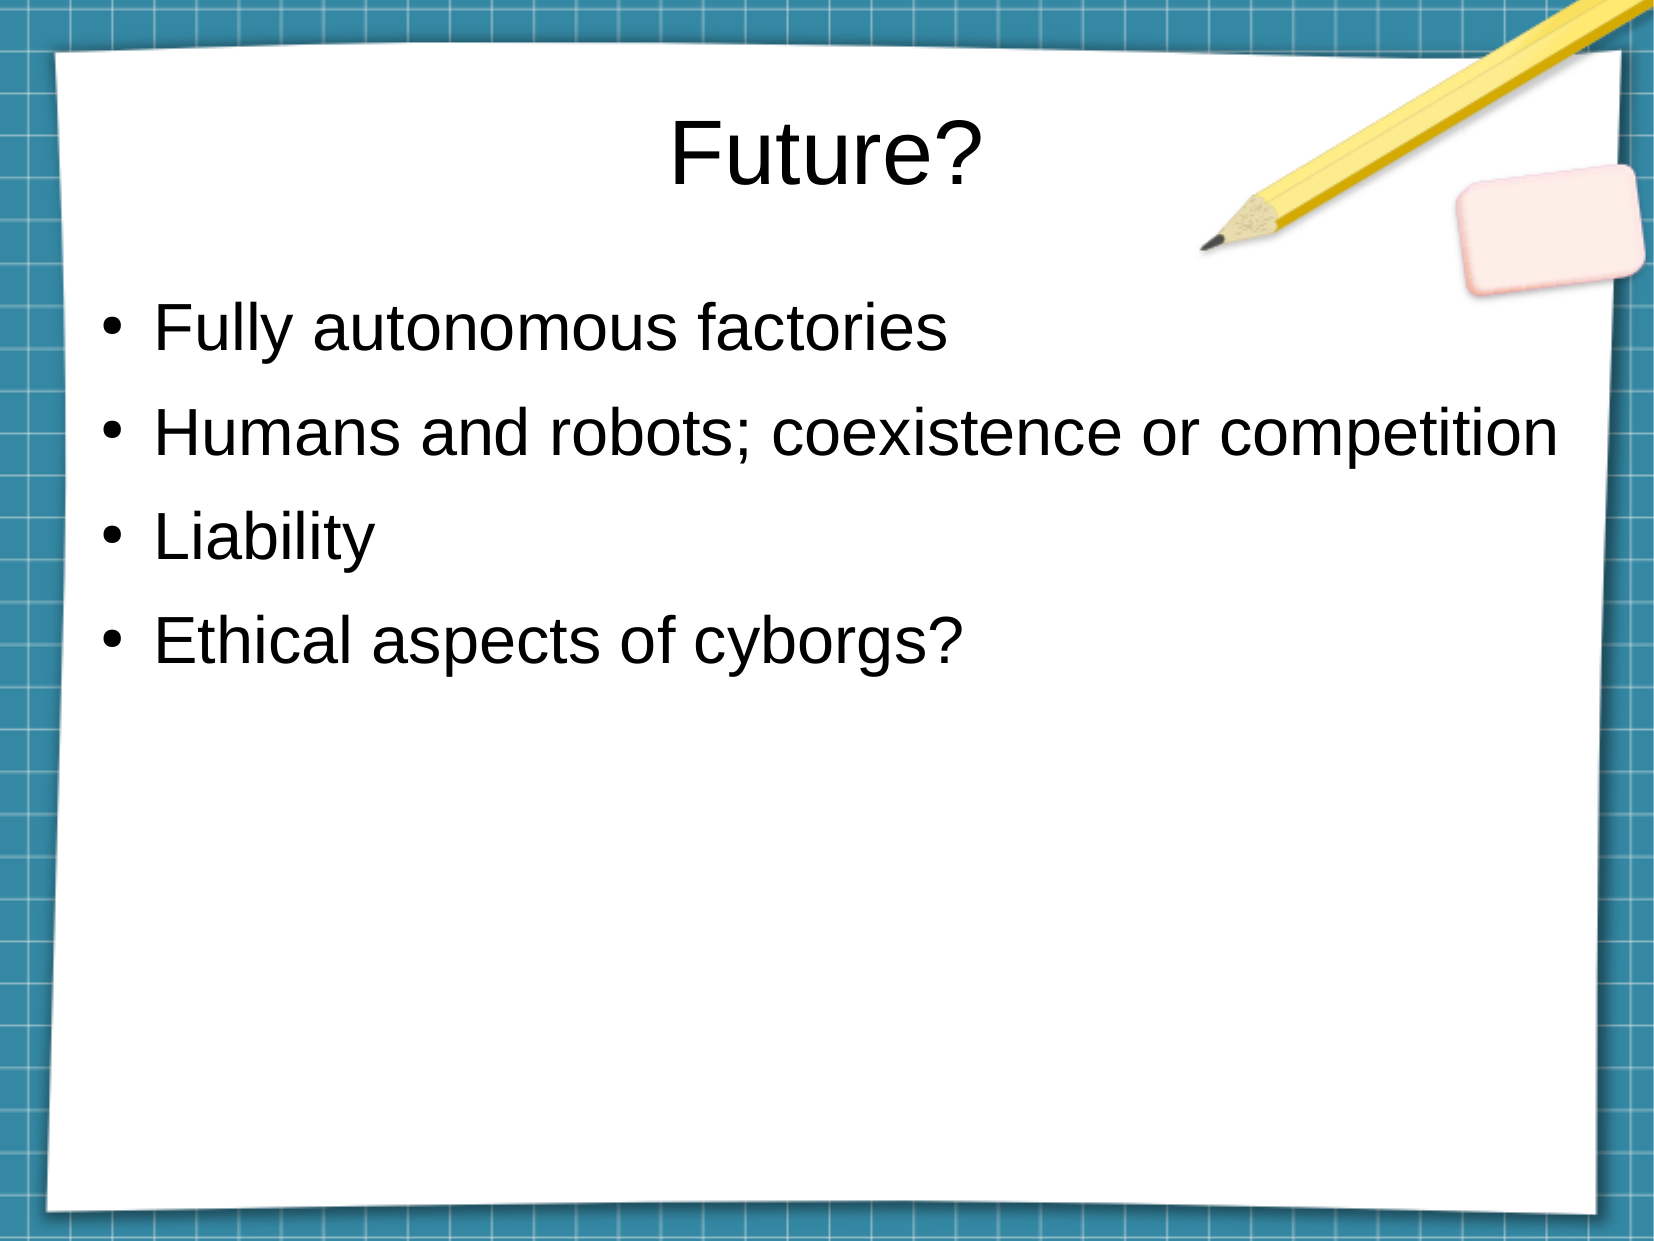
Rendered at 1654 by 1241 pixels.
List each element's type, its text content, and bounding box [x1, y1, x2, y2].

list Fully autonomous factories Humans and robots; coexistence or competition Liability Ethical aspects of cyborgs? [82, 290, 1571, 1010]
title Future? [82, 49, 1571, 257]
picture [0, 0, 1654, 1241]
